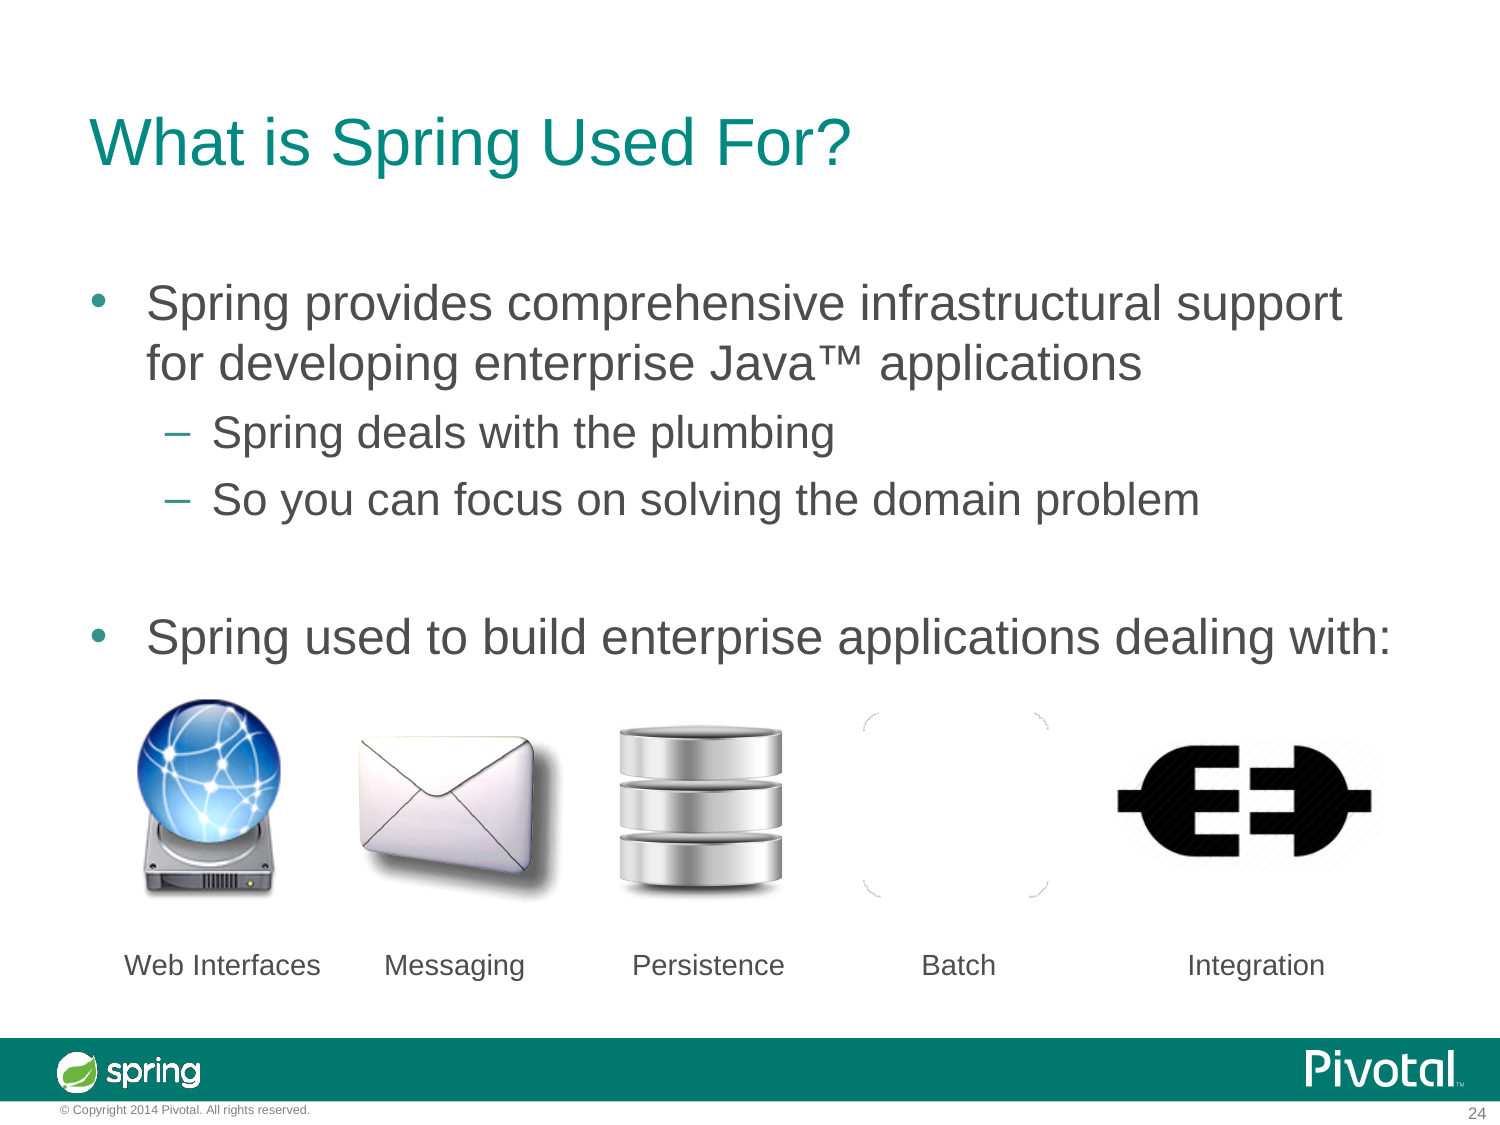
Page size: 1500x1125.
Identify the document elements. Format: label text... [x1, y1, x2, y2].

text_box Web Interfaces [53, 938, 313, 1010]
title What is Spring Used For? [75, 45, 1426, 233]
text_box Integration [1116, 938, 1454, 1010]
text_box Persistence [561, 938, 850, 1010]
picture [125, 695, 1385, 910]
list Spring provides comprehensive infrastructural support for developing enterprise Java™ applications Spring deals with the plumbing So you can focus on solving the domain problem Spring used to build enterprise applications dealing with: [75, 262, 1426, 938]
text_box Messaging [313, 938, 561, 1010]
picture [32, 1041, 210, 1103]
picture [1306, 1050, 1464, 1087]
text_box Batch [850, 938, 1116, 1010]
